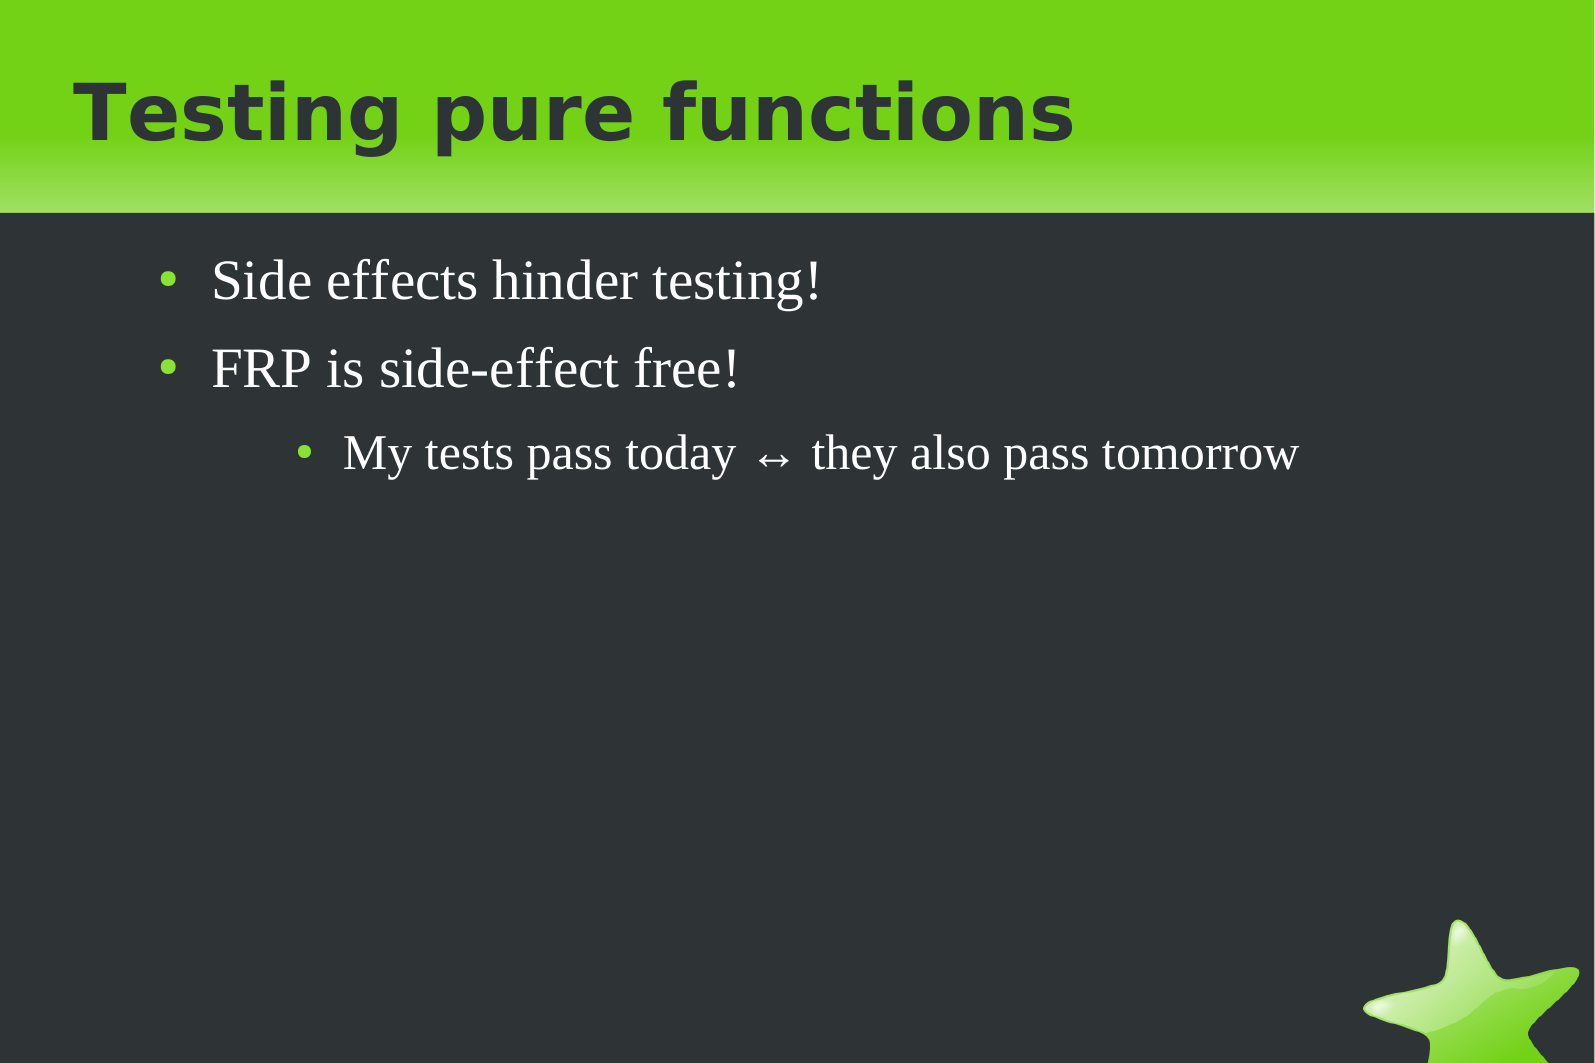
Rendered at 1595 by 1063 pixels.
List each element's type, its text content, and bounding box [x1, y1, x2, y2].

title Testing pure functions [74, 25, 1510, 203]
picture [0, 0, 1595, 1063]
list Side effects hinder testing! FRP is side-effect free! My tests pass today ↔ they also pass tomorrow [79, 248, 1515, 951]
